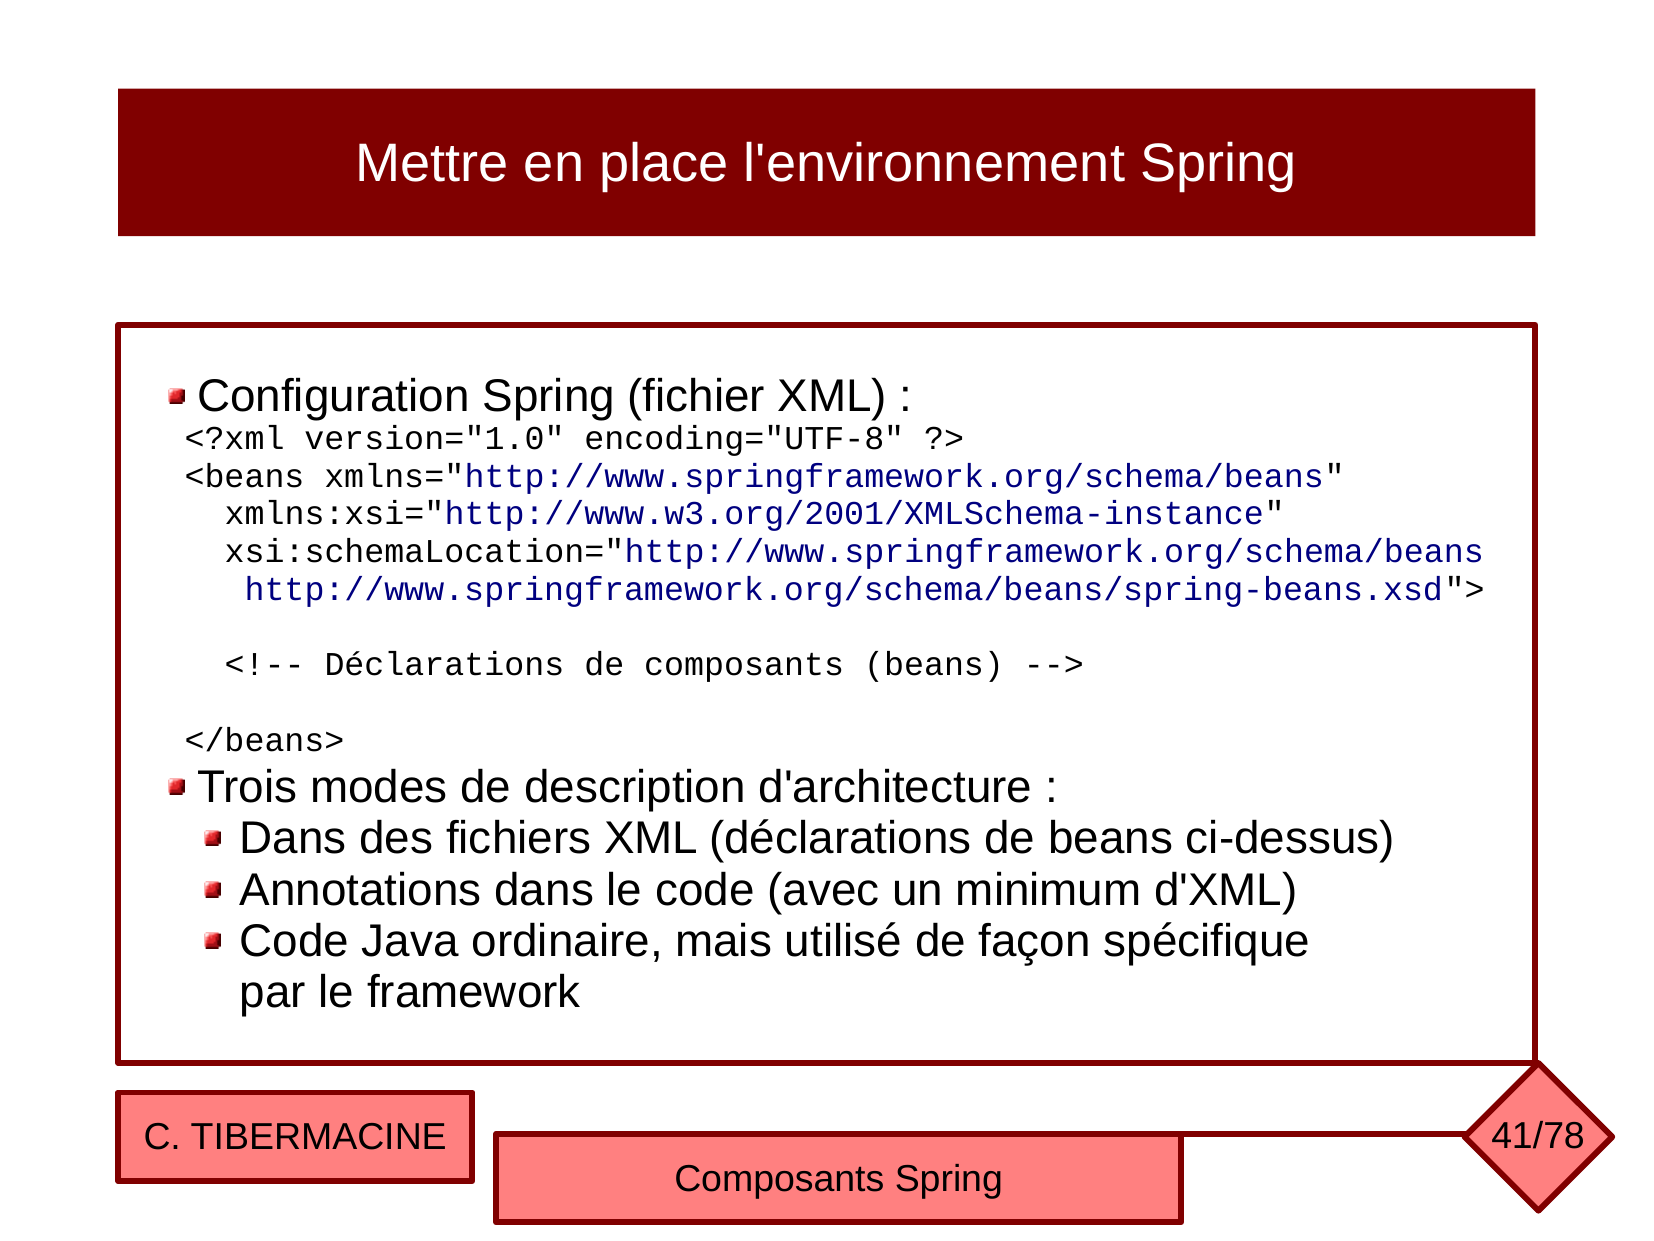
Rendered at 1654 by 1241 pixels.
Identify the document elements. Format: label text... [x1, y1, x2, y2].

picture [168, 778, 185, 795]
picture [204, 932, 221, 949]
text_box Mettre en place l'environnement Spring [118, 88, 1536, 237]
text_box [1494, 1062, 1583, 1107]
picture [168, 388, 185, 404]
text_box [1464, 1125, 1476, 1149]
text_box C. TIBERMACINE [118, 1092, 473, 1182]
picture [204, 830, 221, 846]
text_box Configuration Spring (fichier XML) : <?xml version="1.0" encoding="UTF-8" ?> <beans xmlns="http://www.springframework.org/schema/beans" xmlns:xsi="http://www.w3.org/2001/XMLSchema-instance" xsi:schemaLocation="http://www.springframework.org/schema/beans http://www.springframework.org/schema/beans/spring-beans.xsd"> <!-- Déclarations de composants (beans) --> </beans> Trois modes de description d'architecture : Dans des fichiers XML (déclarations de beans ci-dessus) Annotations dans le code (avec un minimum d'XML) Code Java ordinaire, mais utilisé de façon spécifique par le framework [118, 324, 1536, 1063]
text_box Composants Spring [496, 1133, 1182, 1223]
text_box <numéro>/78 [1476, 1107, 1613, 1207]
picture [204, 881, 221, 898]
